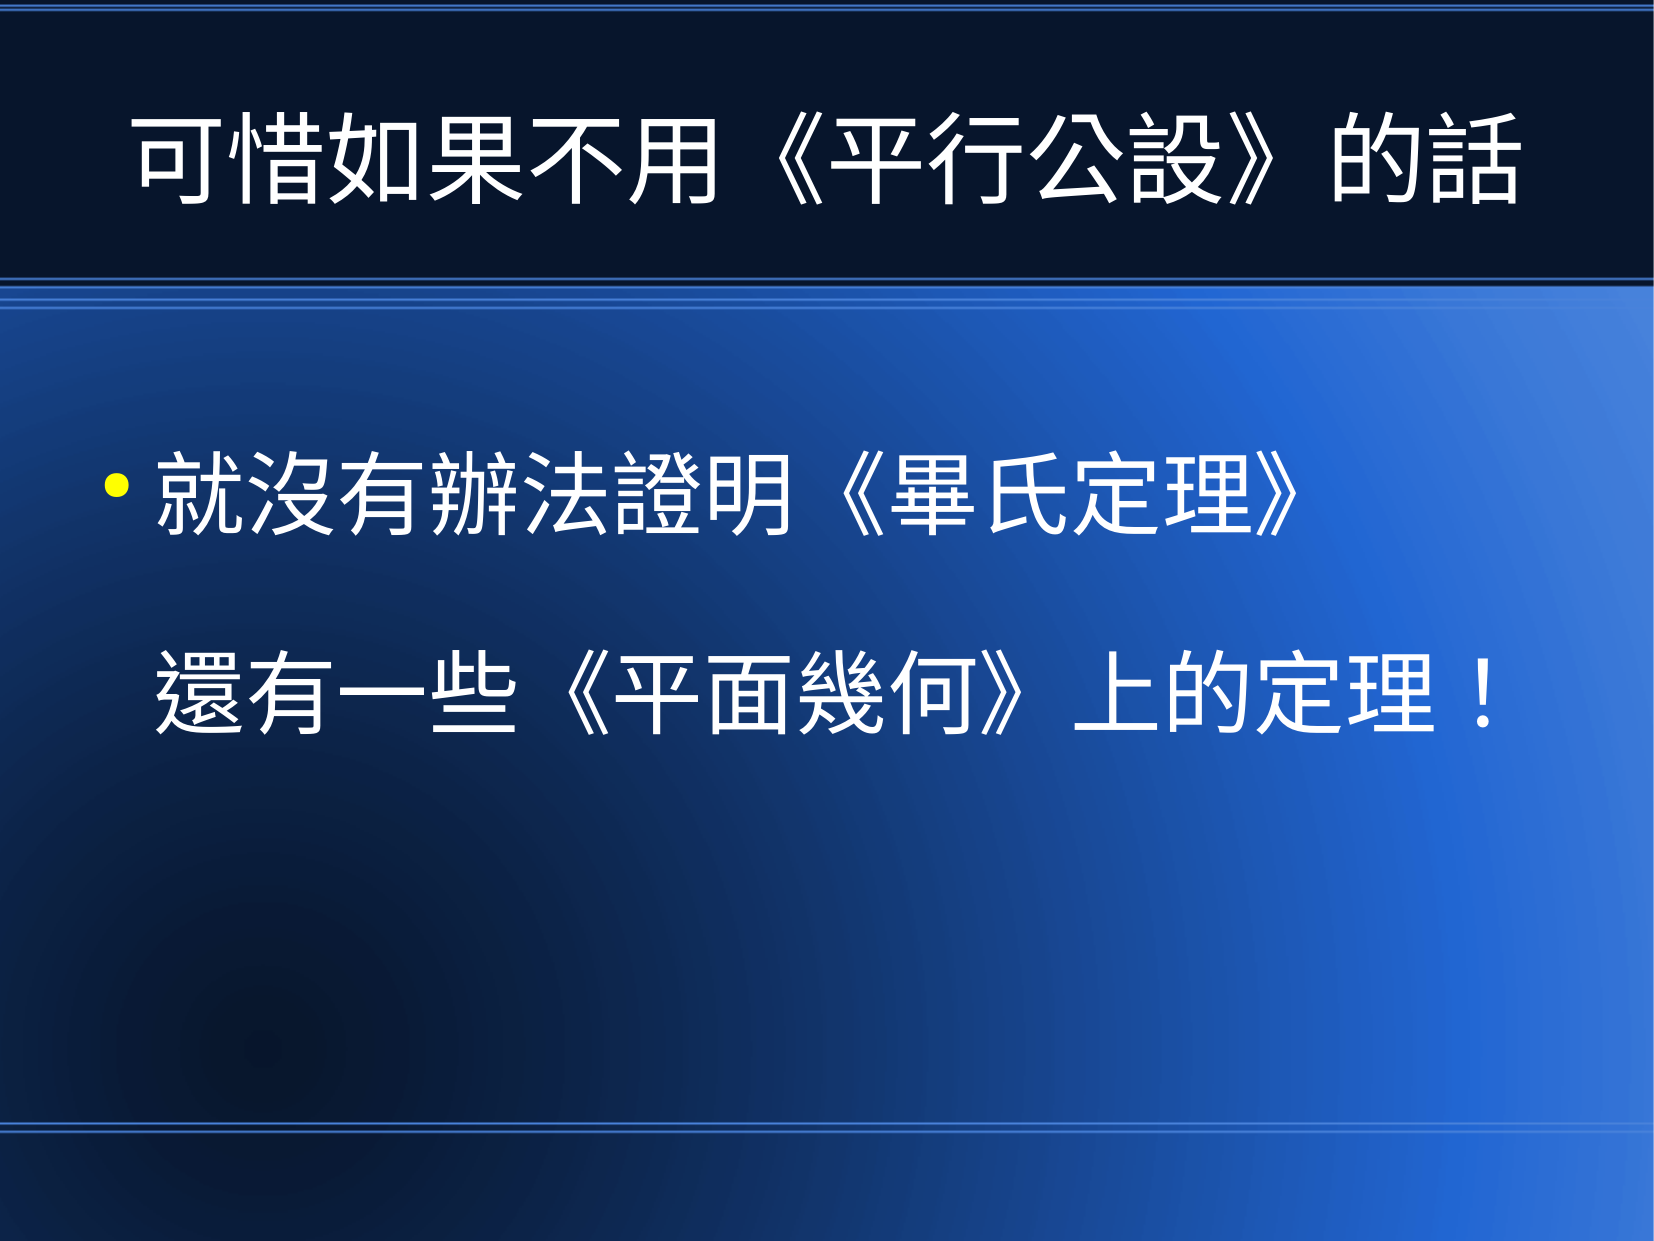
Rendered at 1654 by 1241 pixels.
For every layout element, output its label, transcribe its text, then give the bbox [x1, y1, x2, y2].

list 就沒有辦法證明《畢氏定理》 還有一些《平面幾何》上的定理！ [82, 355, 1571, 1241]
title 可惜如果不用《平行公設》的話 [82, 49, 1571, 257]
picture [0, 0, 1654, 1241]
